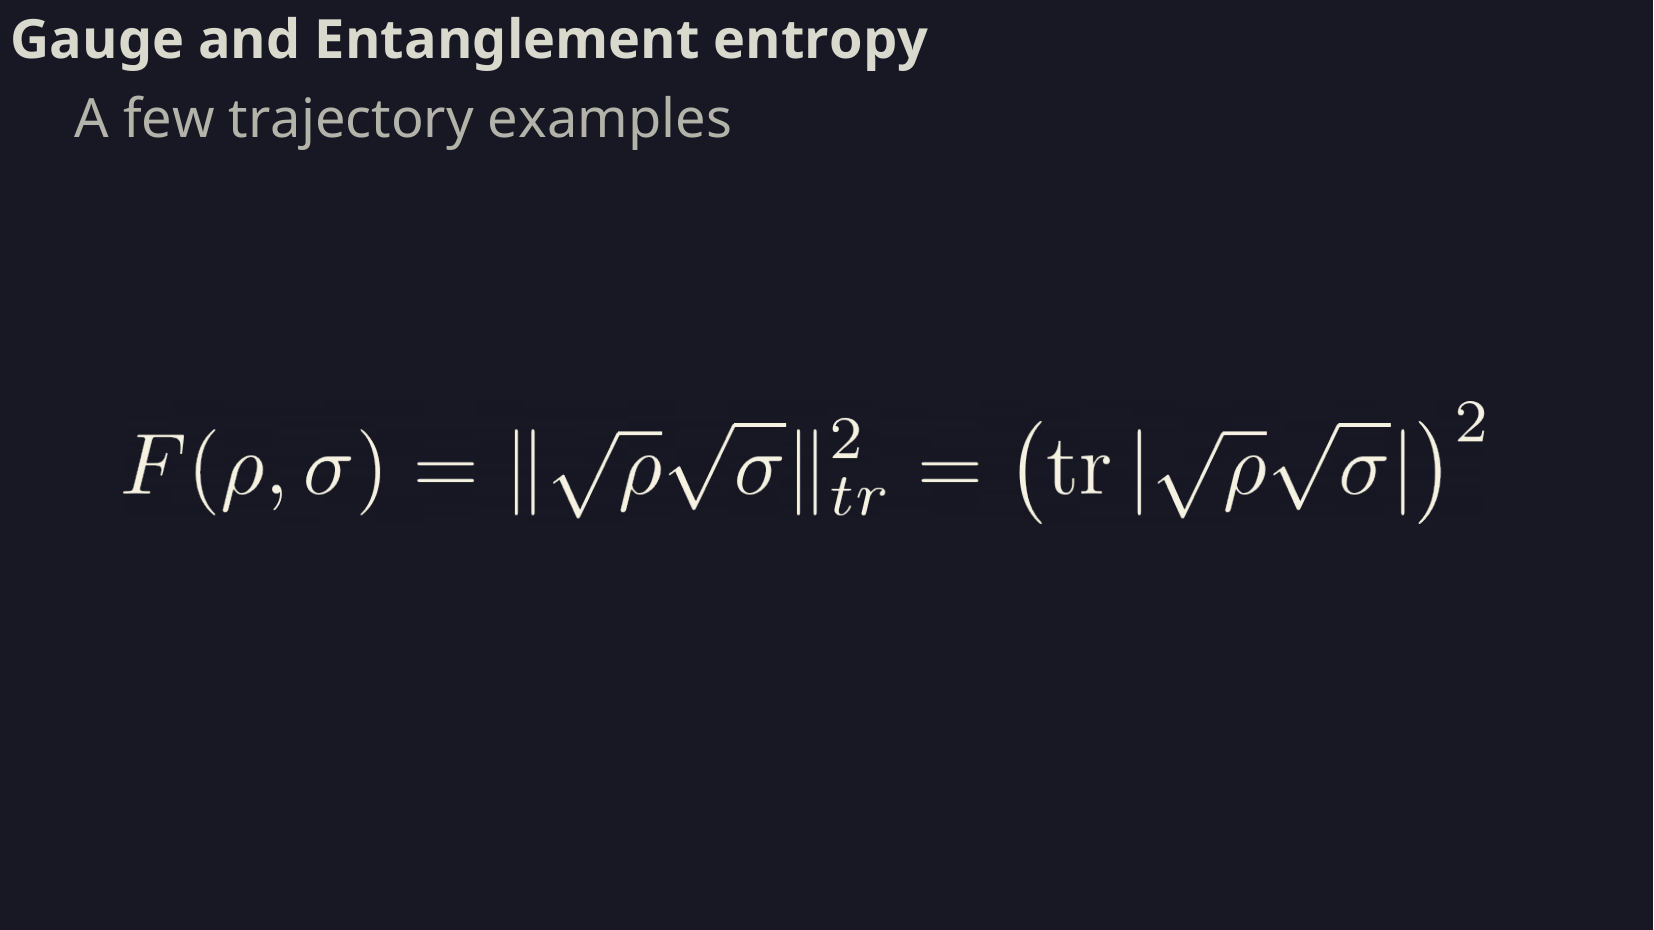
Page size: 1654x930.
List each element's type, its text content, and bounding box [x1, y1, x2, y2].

text_box Gauge and Entanglement entropy [10, 0, 1635, 80]
text_box A few trajectory examples [74, 79, 810, 155]
picture [123, 401, 1485, 524]
